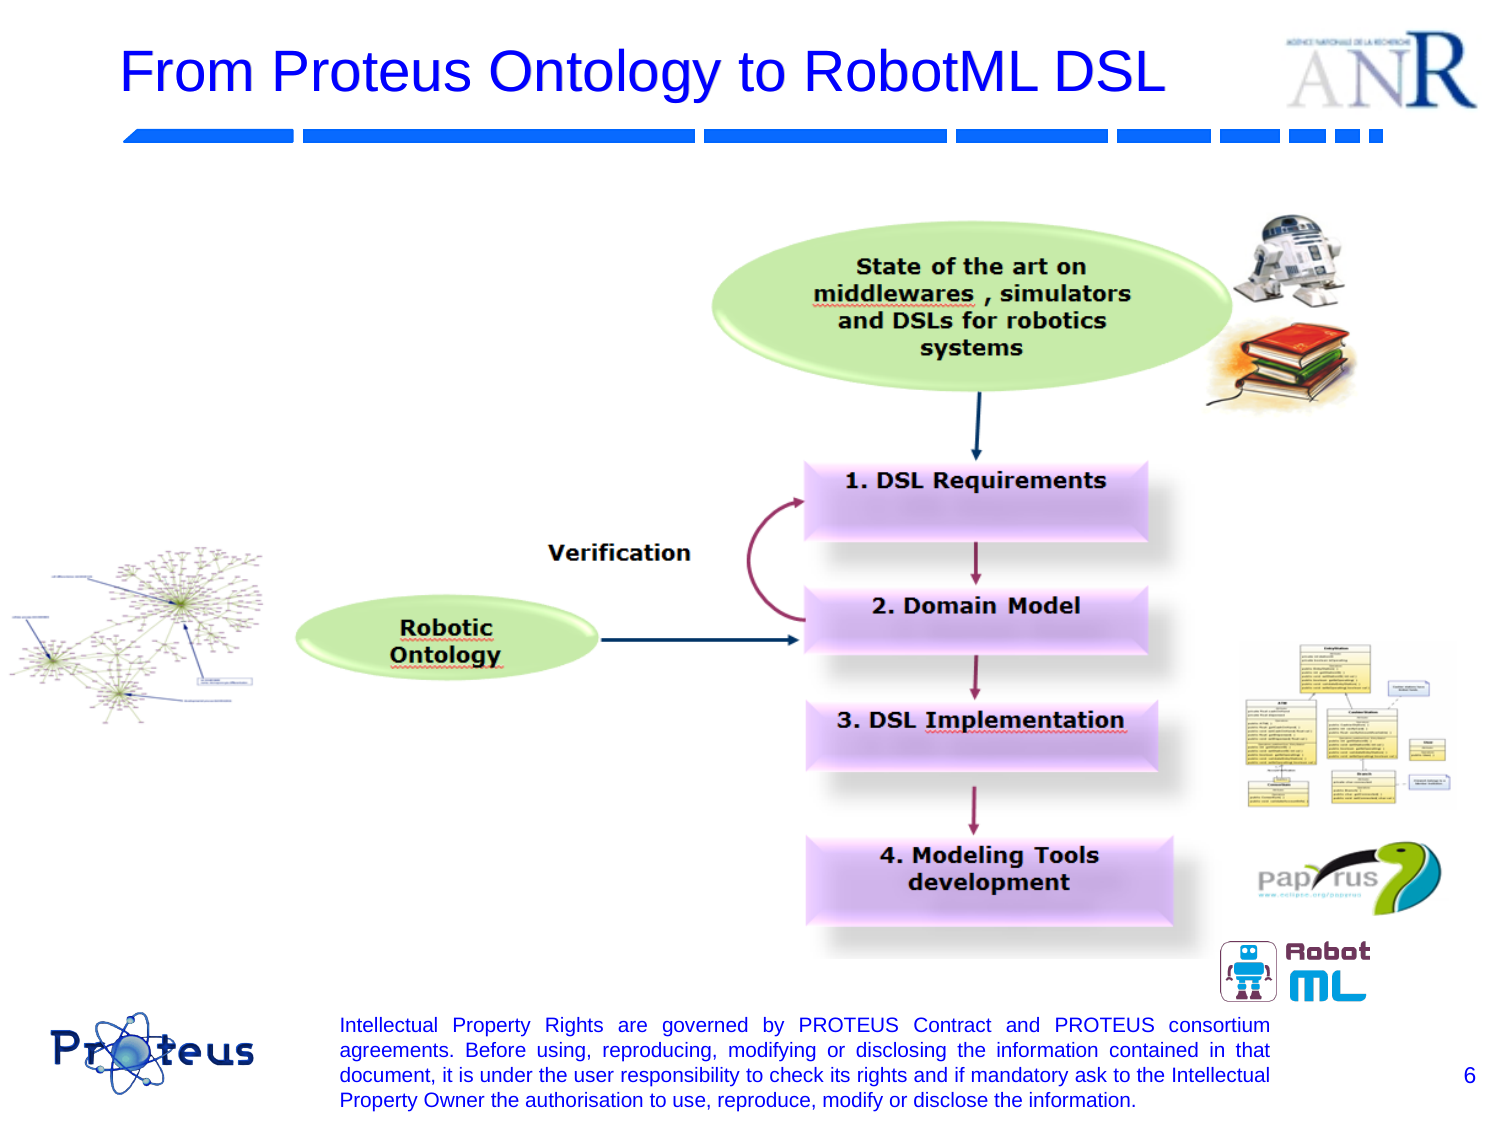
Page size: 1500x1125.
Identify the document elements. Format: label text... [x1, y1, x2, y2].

picture [5, 170, 1500, 1002]
picture [1281, 27, 1484, 115]
title From Proteus Ontology to RobotML DSL [23, 11, 1264, 130]
picture [1299, 978, 1304, 1002]
picture [35, 1003, 272, 1101]
picture [1314, 978, 1319, 1002]
